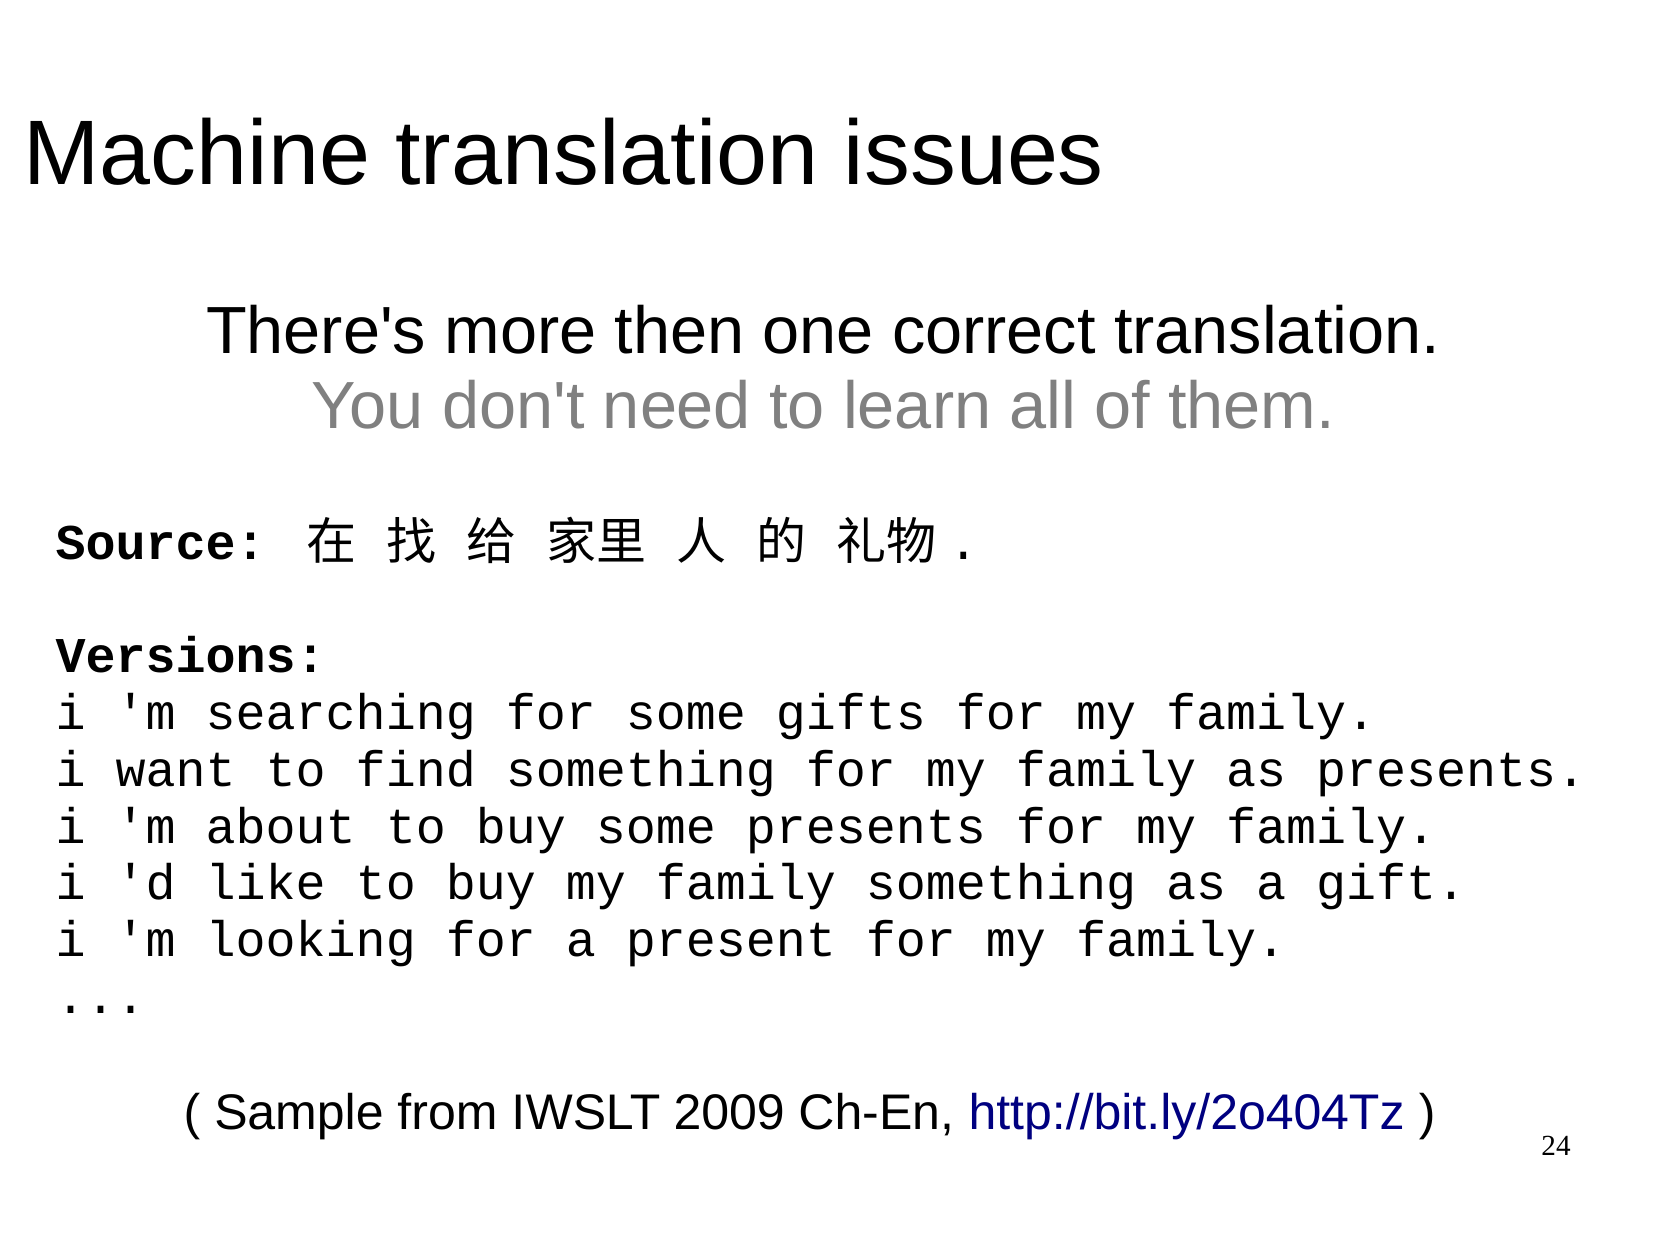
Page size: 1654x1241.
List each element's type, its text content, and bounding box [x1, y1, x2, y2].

text_box There's more then one correct translation. You don't need to learn all of them. Source: 在 找 给 家里 人 的 礼物. Versions: i 'm searching for some gifts for my family. i want to find something for my family as presents. i 'm about to buy some presents for my family. i 'd like to buy my family something as a gift. i 'm looking for a present for my family. ... ( Sample from IWSLT 2009 Ch-En, http://bit.ly/2o404Tz ) [40, 285, 1607, 1166]
title Machine translation issues [23, 49, 1512, 257]
